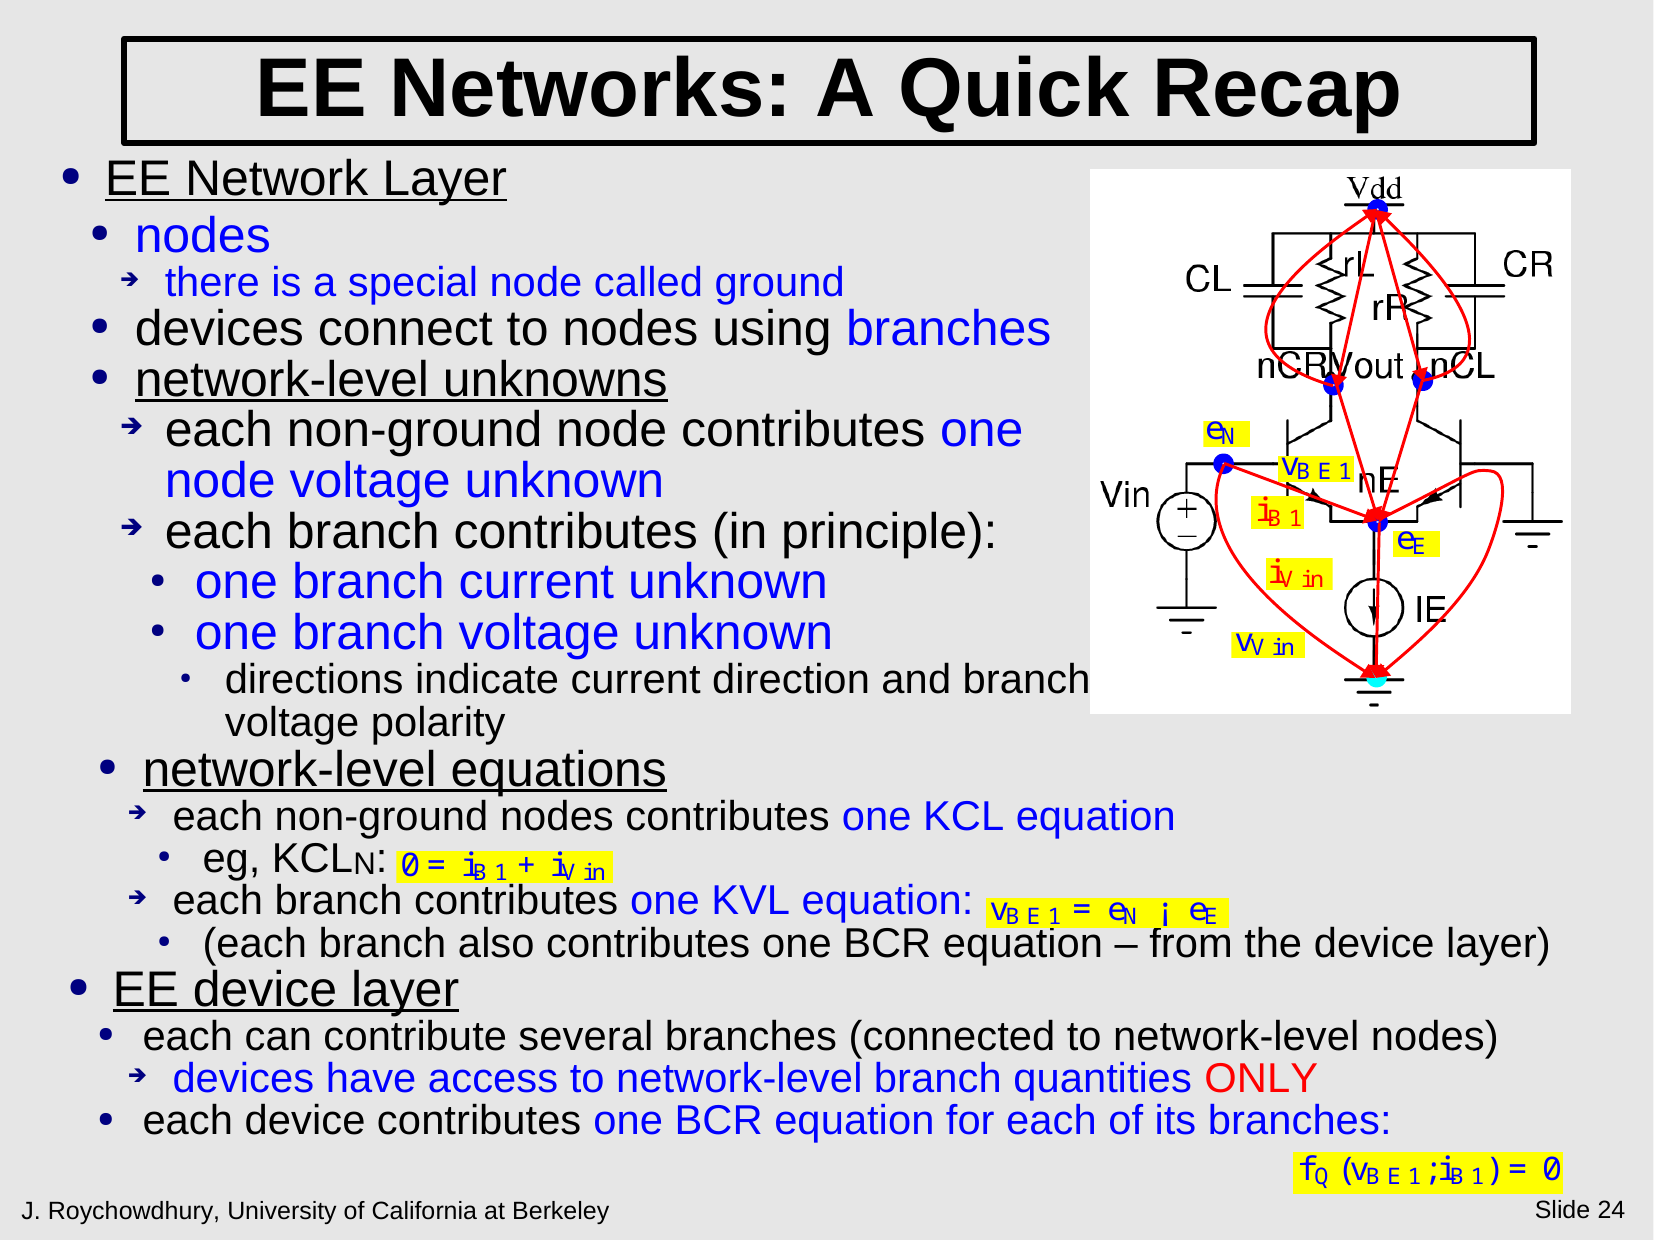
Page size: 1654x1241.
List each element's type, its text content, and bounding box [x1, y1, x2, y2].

picture [985, 898, 1230, 928]
text_box [1327, 379, 1340, 392]
picture [396, 850, 614, 884]
picture [1292, 1151, 1564, 1194]
text_box [1370, 677, 1383, 684]
list network-level equations each non-ground nodes contributes one KCL equation eg, KCLN: each branch contributes one KVL equation: (each branch also contributes one BCR equation – from the device layer) EE device layer each can contribute several branches (connected to network-level nodes) devices have access to network-level branch quantities ONLY each device contributes one BCR equation for each of its branches: [37, 745, 1578, 1192]
text_box [1371, 516, 1384, 528]
title EE Networks: A Quick Recap [124, 38, 1535, 144]
text_box [1217, 457, 1230, 470]
text_box [1416, 374, 1429, 387]
picture [1090, 169, 1571, 714]
list EE Network Layer nodes there is a special node called ground devices connect to nodes using branches network-level unknowns each non-ground node contributes one node voltage unknown each branch contributes (in principle): one branch current unknown one branch voltage unknown directions indicate current direction and branch voltage polarity [29, 155, 1096, 750]
text_box [1371, 203, 1384, 211]
